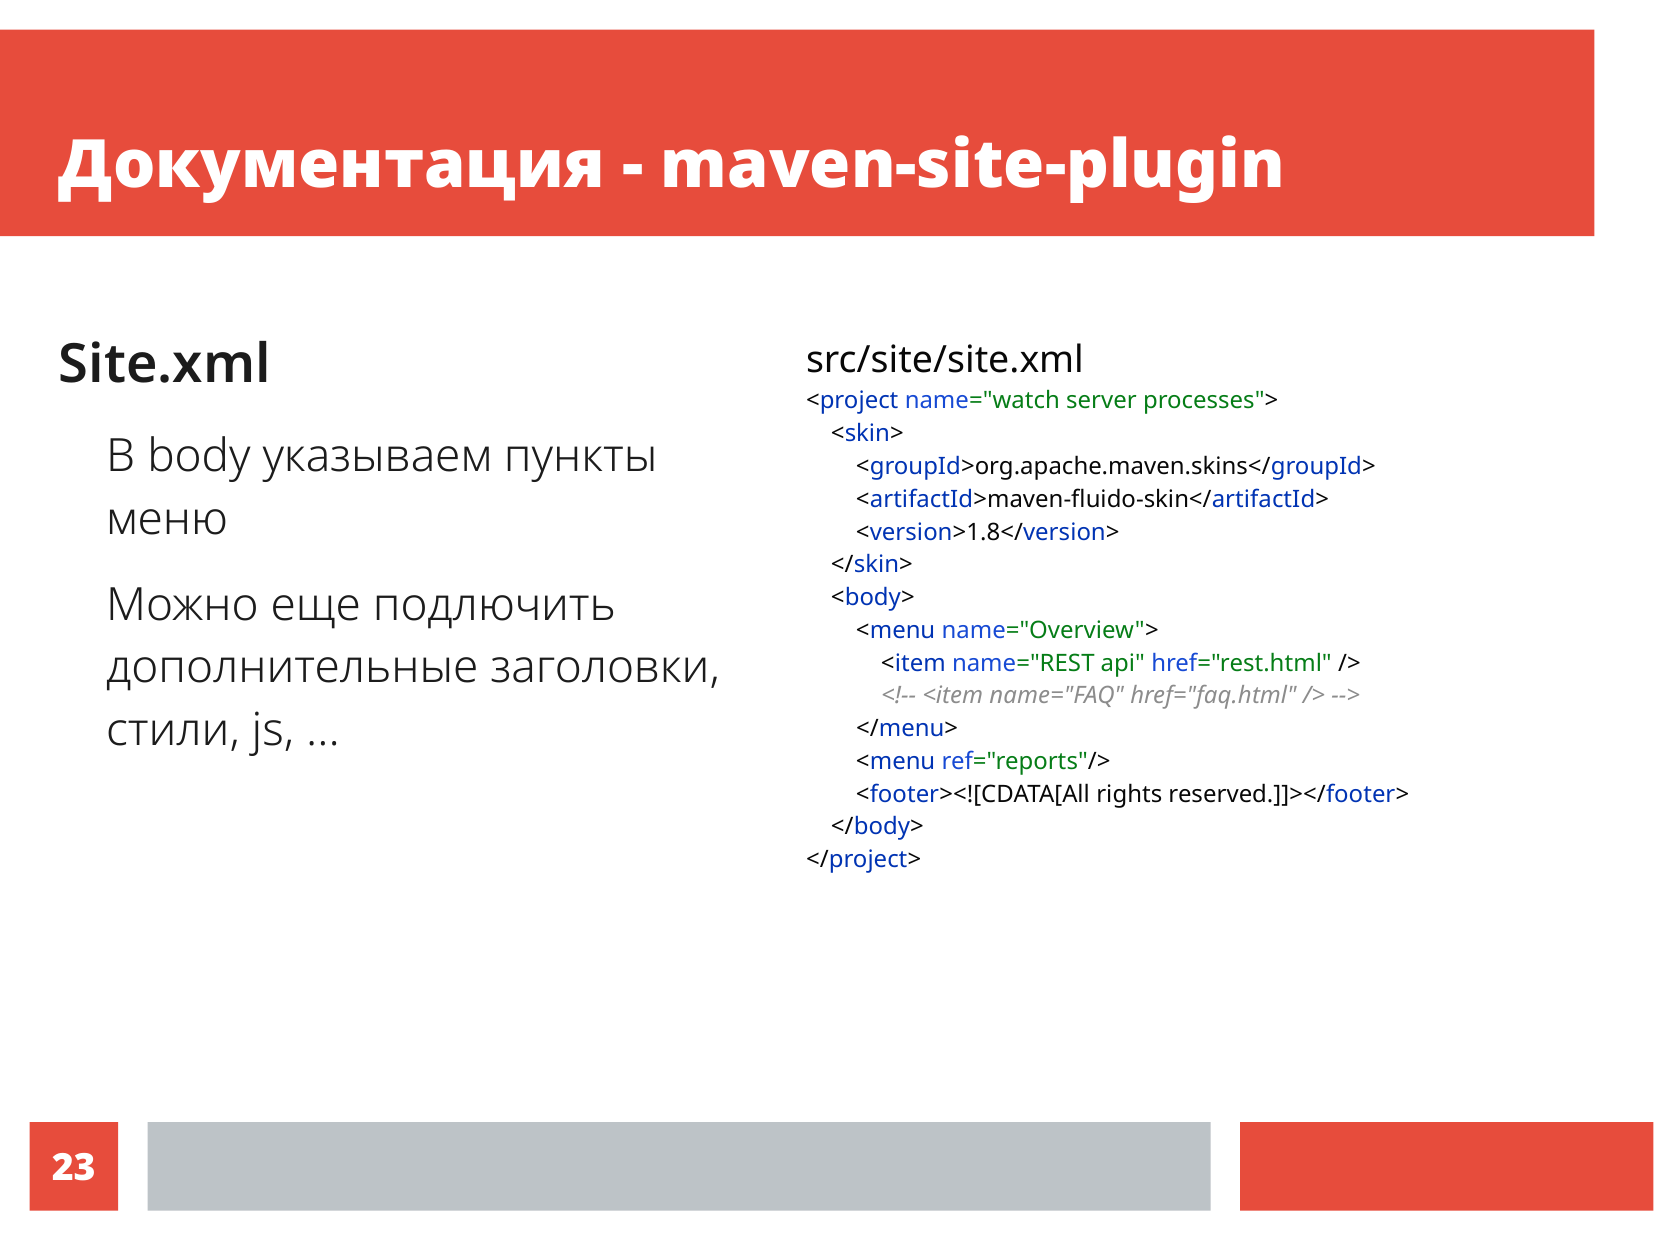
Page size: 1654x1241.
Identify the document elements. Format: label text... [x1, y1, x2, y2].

text_box src/site/site.xml <project name="watch server processes"> <skin> <groupId>org.apache.maven.skins</groupId> <artifactId>maven-fluido-skin</artifactId> <version>1.8</version> </skin> <body> <menu name="Overview"> <item name="REST api" href="rest.html" /> <!-- <item name="FAQ" href="faq.html" /> --> </menu> <menu ref="reports"/> <footer><![CDATA[All rights reserved.]]></footer> </body> </project> [791, 324, 1565, 810]
title Документация - maven-site-plugin [59, 59, 1595, 207]
list Site.xml В body указываем пункты меню Можно еще подлючить дополнительные заголовки, стили, js, ... [59, 324, 768, 1093]
